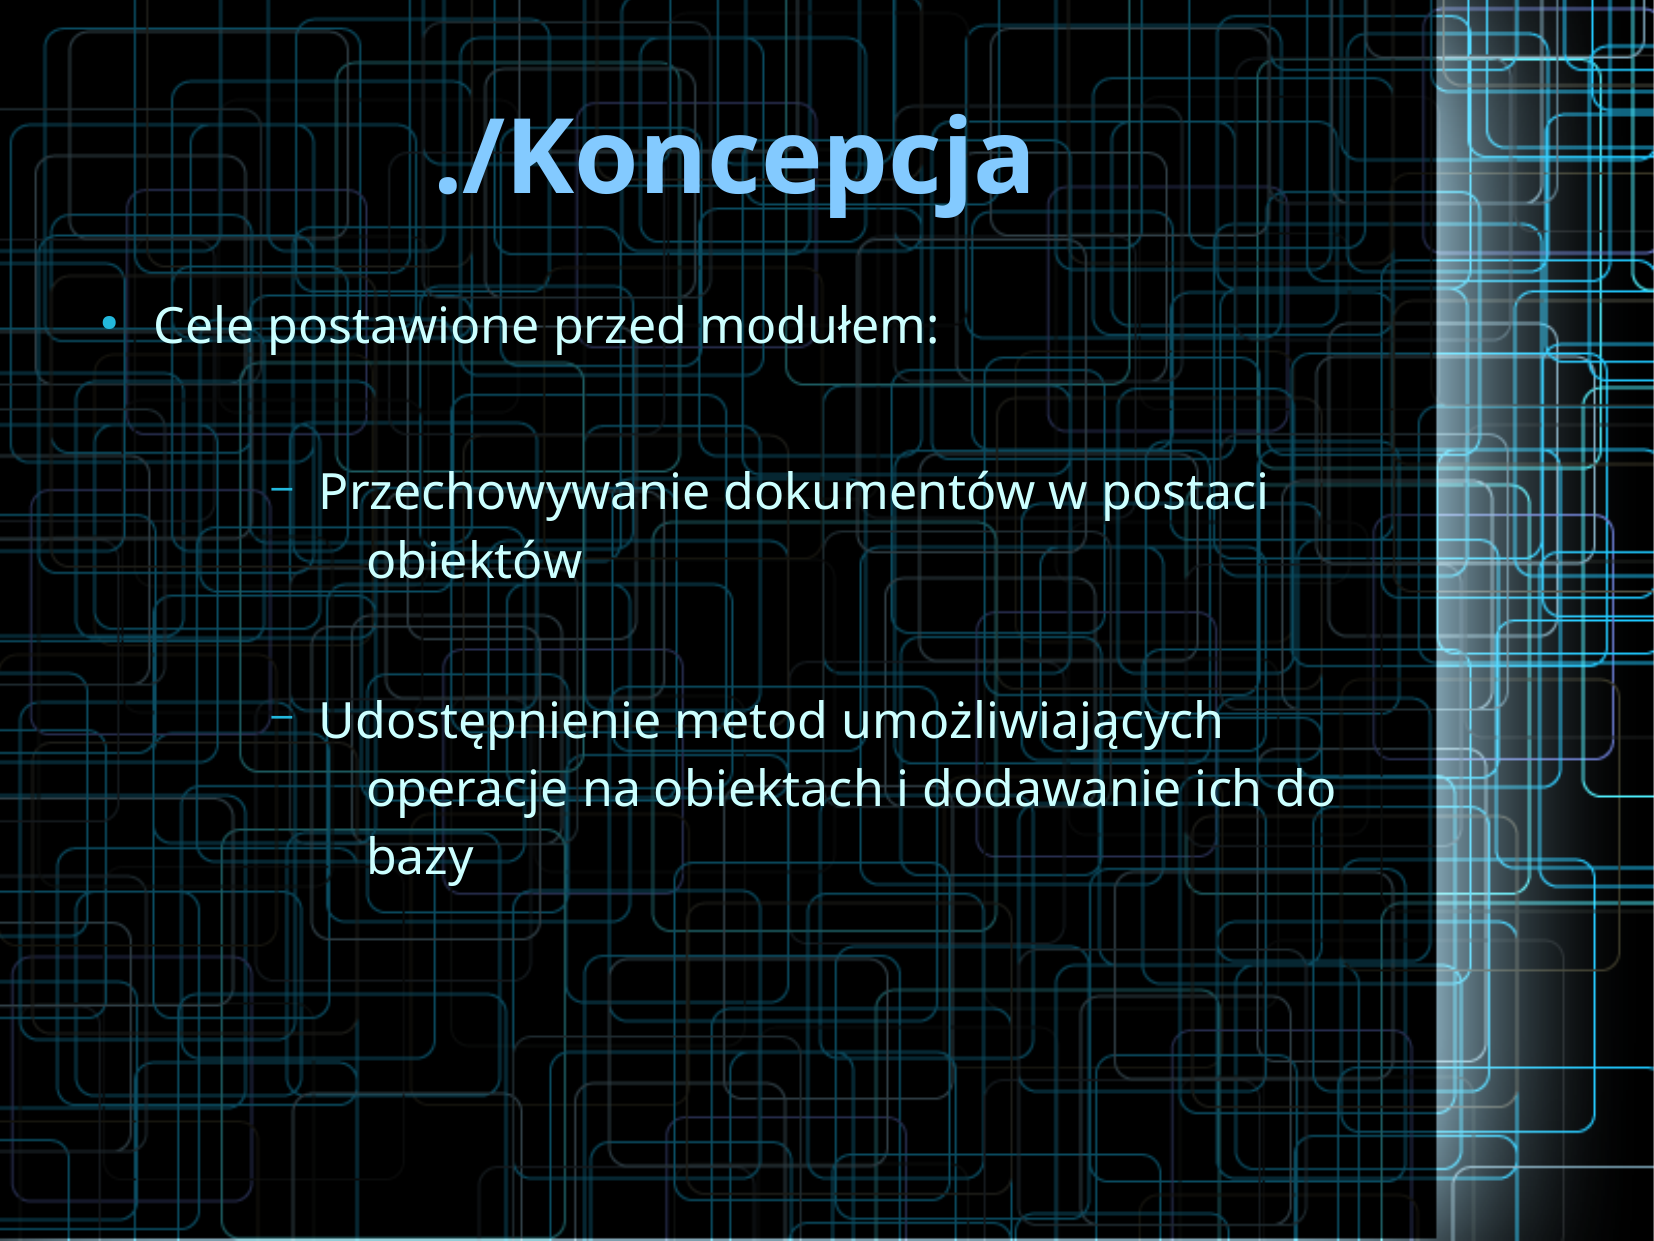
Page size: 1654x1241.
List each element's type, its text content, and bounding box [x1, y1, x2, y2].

title ./Koncepcja [82, 49, 1388, 257]
list Cele postawione przed modułem: Przechowywanie dokumentów w postaci obiektów Udostępnienie metod umożliwiających operacje na obiektach i dodawanie ich do bazy [82, 290, 1388, 1109]
picture [0, 0, 1654, 1241]
